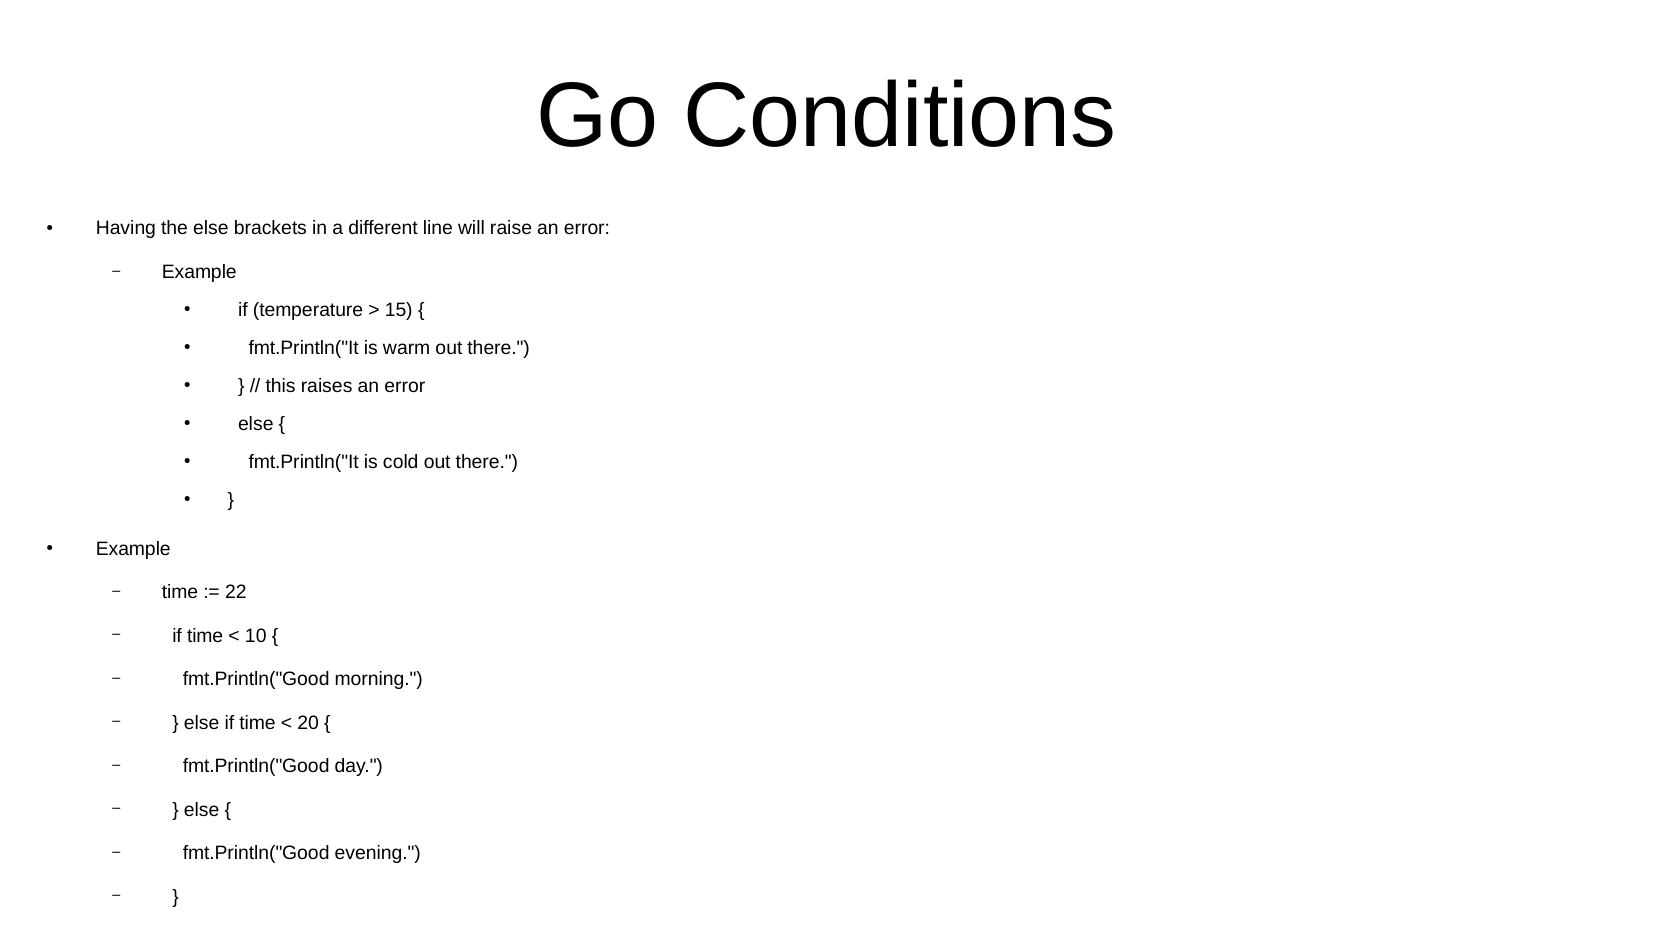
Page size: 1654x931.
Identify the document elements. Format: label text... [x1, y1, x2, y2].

list Having the else brackets in a different line will raise an error: Example if (temperature > 15) { fmt.Println("It is warm out there.") } // this raises an error else { fmt.Println("It is cold out there.") } Example time := 22 if time < 10 { fmt.Println("Good morning.") } else if time < 20 { fmt.Println("Good day.") } else { fmt.Println("Good evening.") } [30, 217, 1571, 916]
title Go Conditions [82, 37, 1571, 193]
